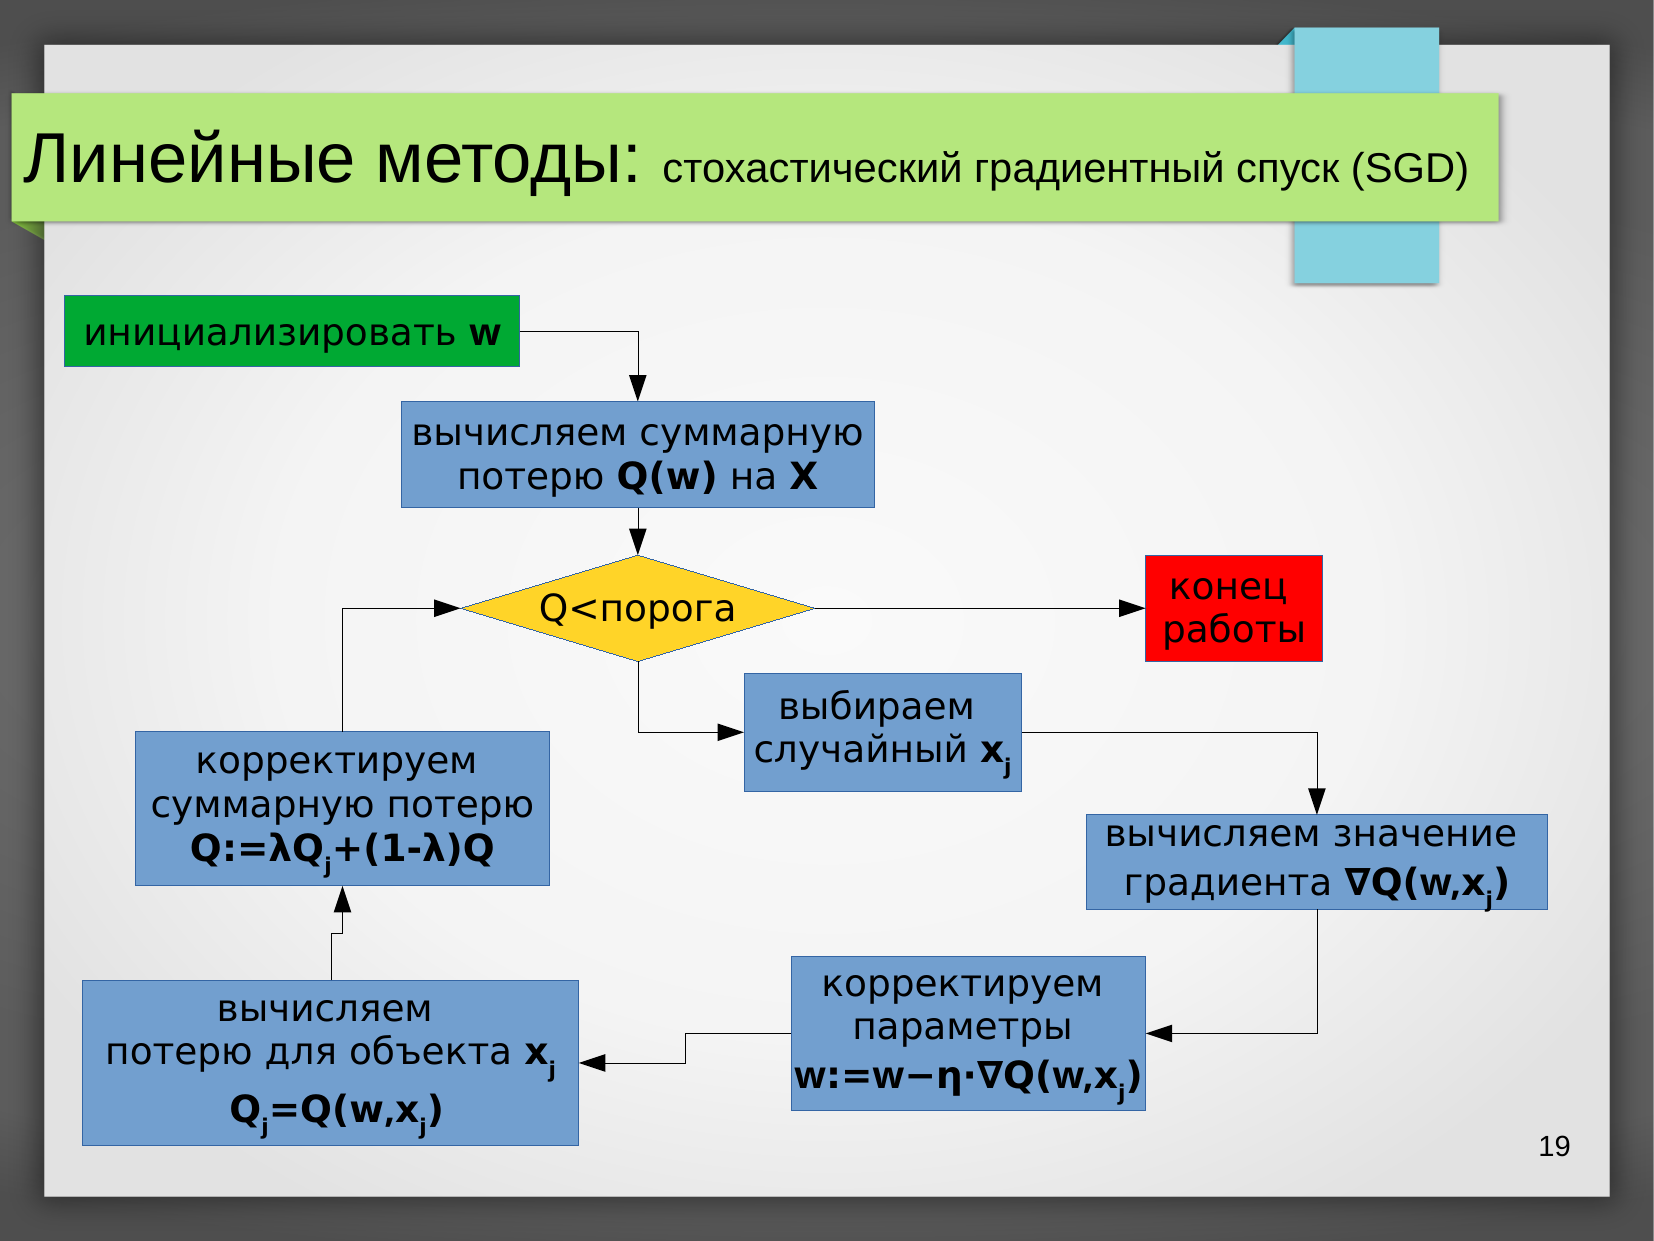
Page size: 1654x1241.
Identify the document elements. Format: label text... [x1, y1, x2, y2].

text_box корректируем параметры w:=w−η⋅∇Q(w,xj) [791, 956, 1146, 1111]
text_box инициализировать w [64, 295, 520, 367]
text_box корректируем суммарную потерю Q:=λQj+(1-λ)Q [135, 731, 550, 886]
title Линейные методы: стохастический градиентный спуск (SGD) [23, 99, 1501, 217]
text_box вычисляем суммарную потерю Q(w) на X [401, 401, 875, 508]
text_box выбираем случайный xj [744, 673, 1022, 792]
text_box Q<порога [461, 555, 815, 662]
text_box вычисляем потерю для объекта xj Qj=Q(w,xj) [82, 980, 579, 1146]
text_box конец работы [1145, 555, 1323, 662]
text_box вычисляем значение градиента ∇Q(w,xj) [1086, 814, 1548, 910]
picture [0, 0, 1654, 1241]
